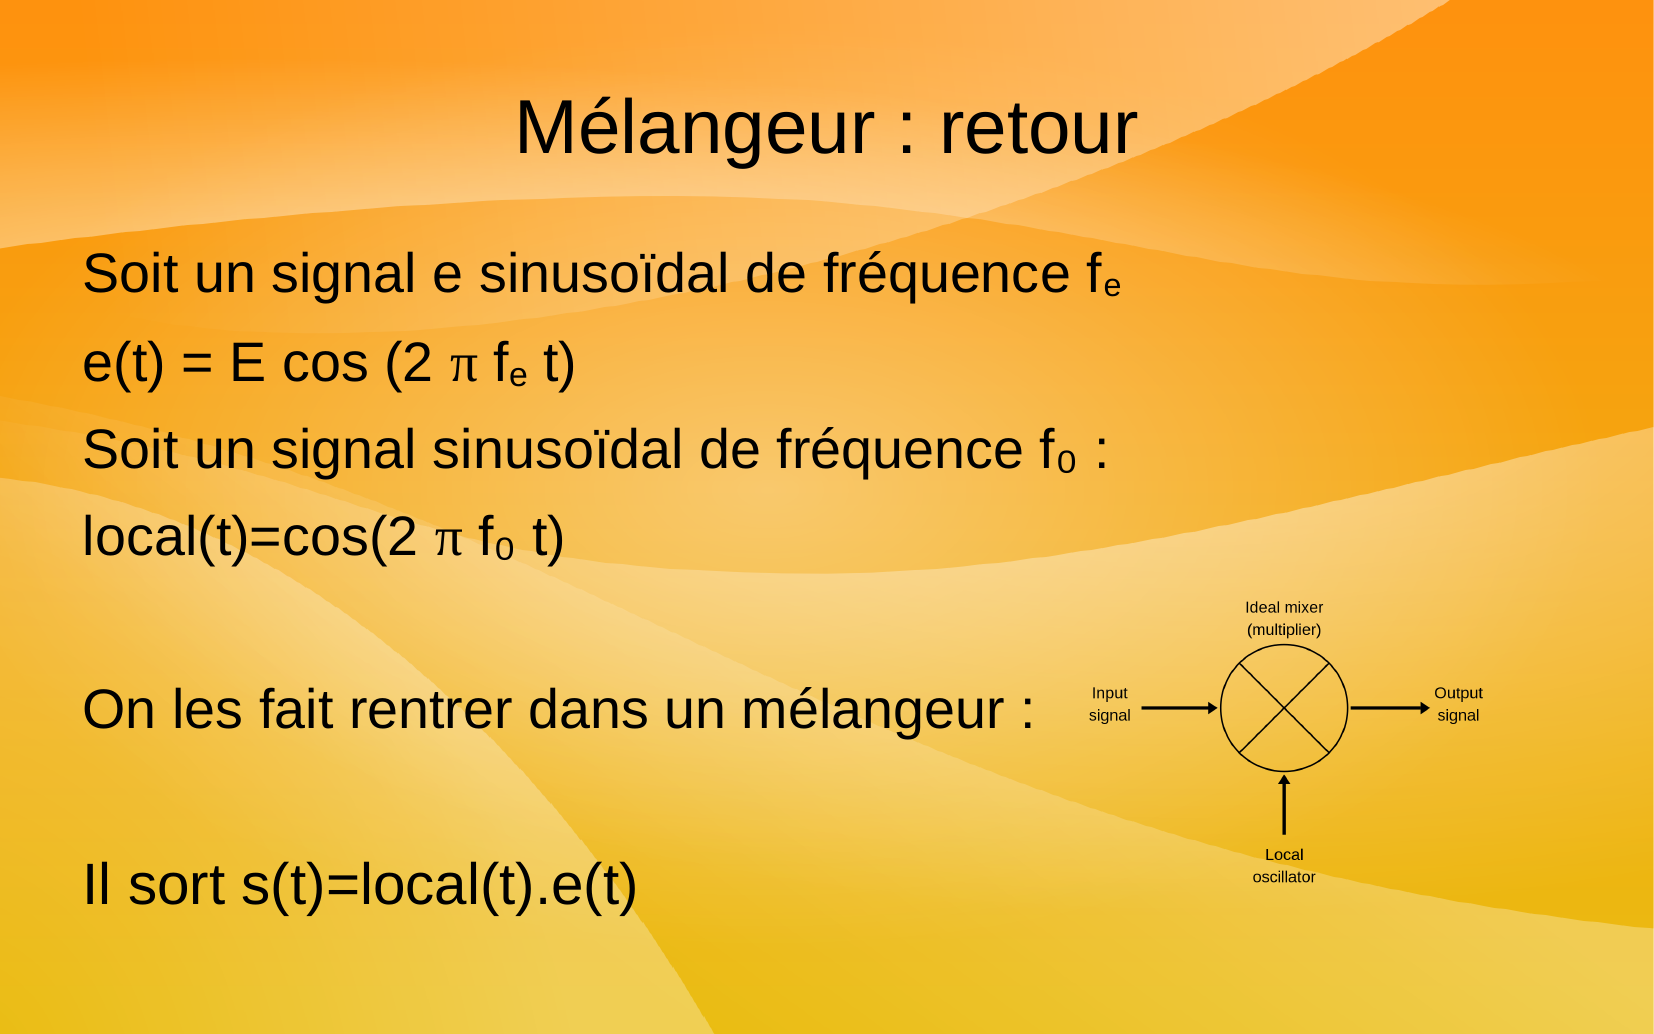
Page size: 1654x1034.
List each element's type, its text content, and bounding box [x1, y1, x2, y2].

picture [0, 0, 1654, 1034]
title Mélangeur : retour [82, 41, 1571, 214]
list Soit un signal e sinusoïdal de fréquence fe e(t) = E cos (2 π fe t) Soit un signal sinusoïdal de fréquence f₀ : local(t)=cos(2 π f₀ t) On les fait rentrer dans un mélangeur : Il sort s(t)=local(t).e(t) [82, 241, 1571, 1004]
